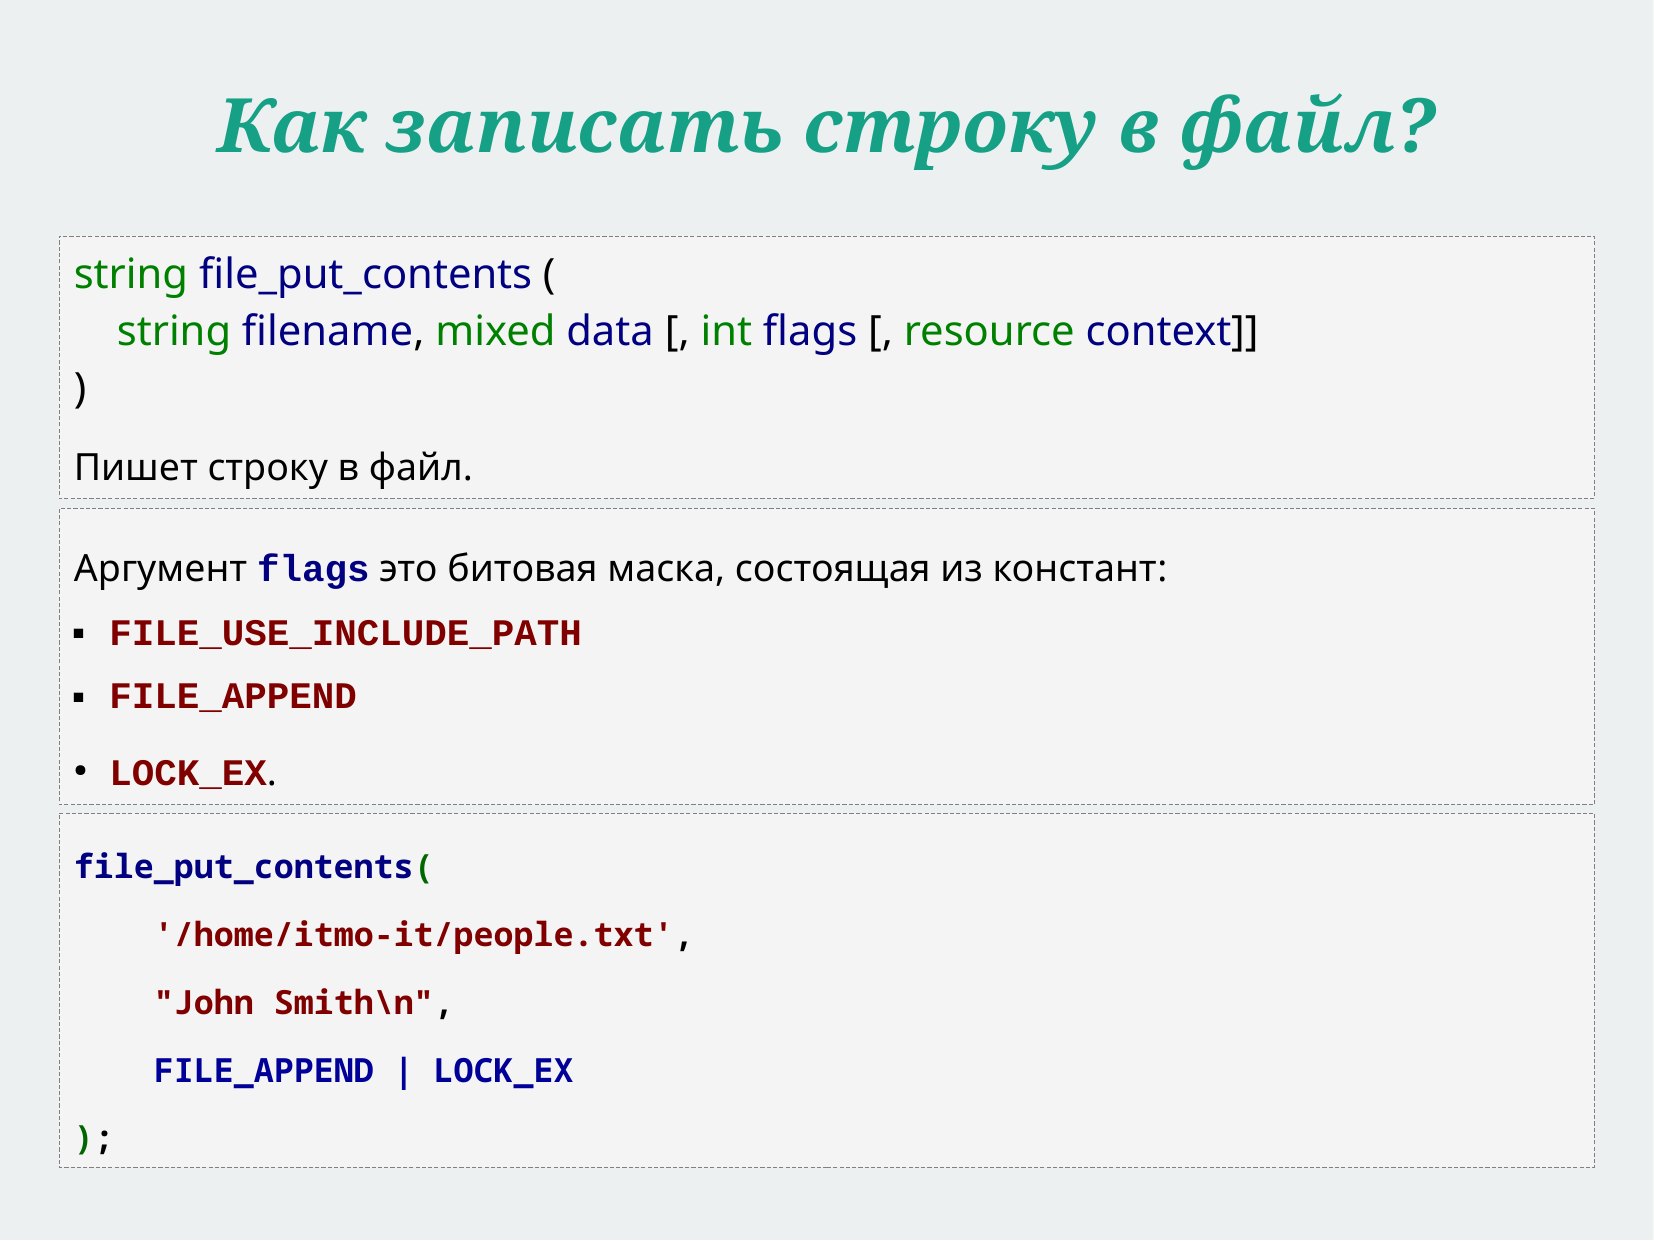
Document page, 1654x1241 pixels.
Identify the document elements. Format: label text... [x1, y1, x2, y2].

text_box file_put_contents( '/home/itmo-it/people.txt', "John Smith\n", FILE_APPEND | LOCK_EX ); [59, 813, 1595, 1100]
title Как записать строку в файл? [59, 59, 1595, 187]
text_box string file_put_contents ( string filename, mixed data [, int flags [, resource context]] ) Пишет строку в файл. [59, 236, 1595, 473]
text_box Аргумент flags это битовая маска, состоящая из констант: FILE_USE_INCLUDE_PATH FILE_APPEND LOCK_EX. [59, 508, 1595, 777]
